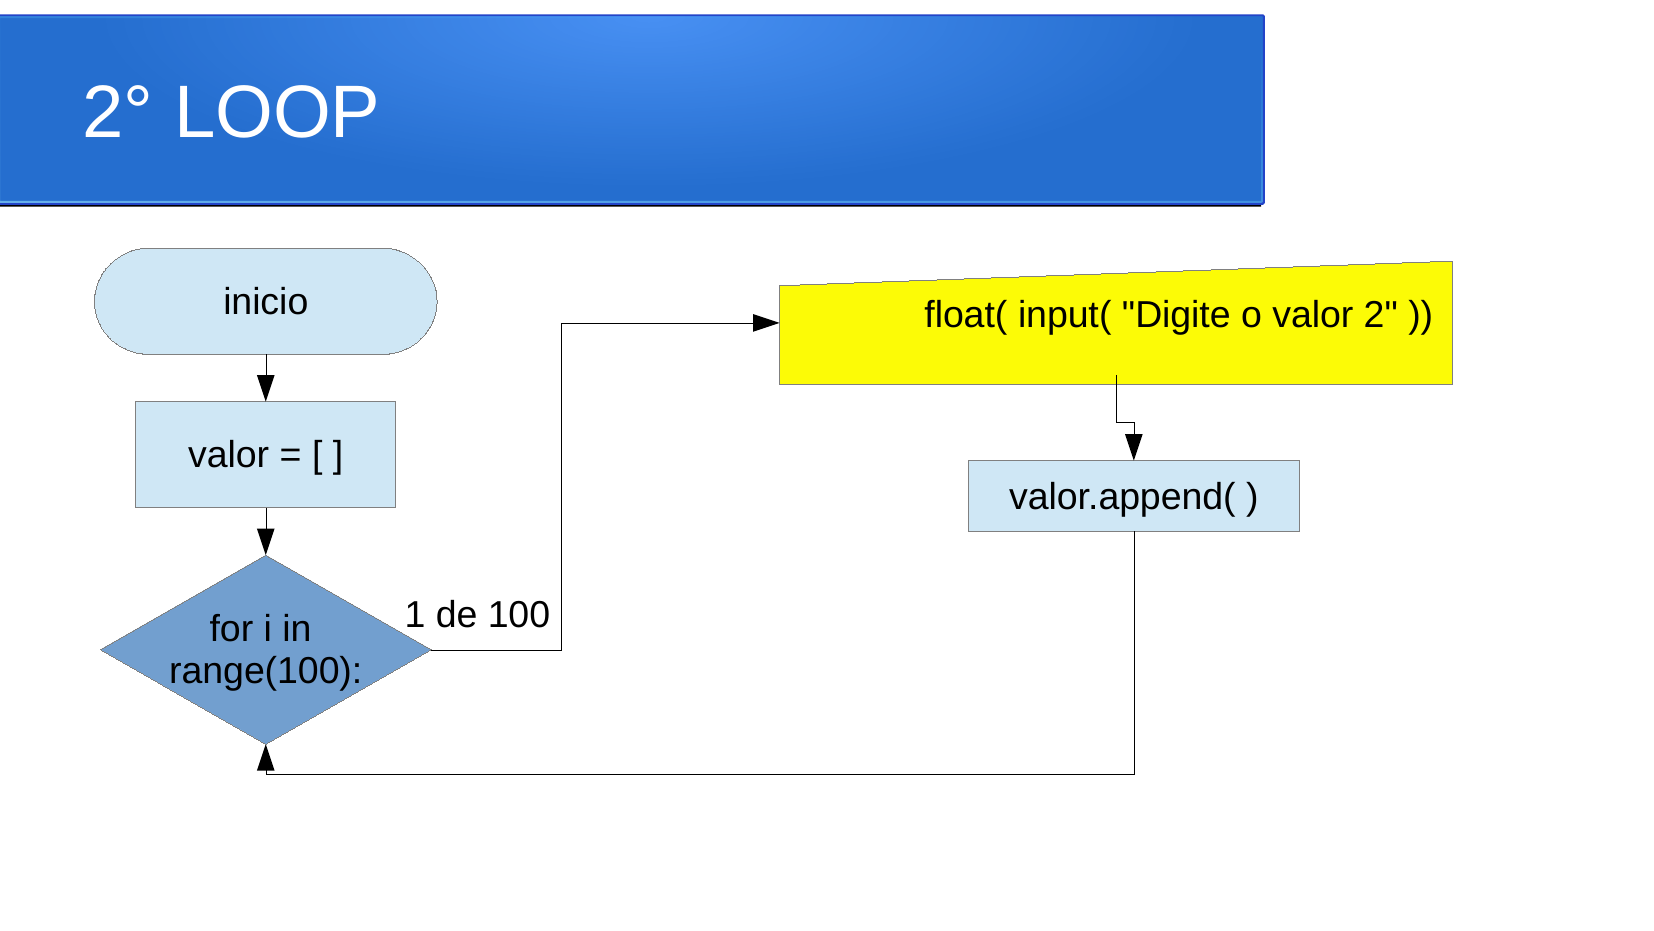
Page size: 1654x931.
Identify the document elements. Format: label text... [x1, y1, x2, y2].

text_box inicio [94, 248, 438, 355]
text_box valor.append( ) [968, 460, 1300, 532]
text_box valor = [ ] [135, 401, 396, 508]
text_box 1 de 100 [389, 586, 615, 686]
text_box float( input( "Digite o valor 2" )) [779, 261, 1453, 385]
title 2° LOOP [82, 35, 1235, 189]
text_box for i in range(100): [100, 555, 432, 745]
